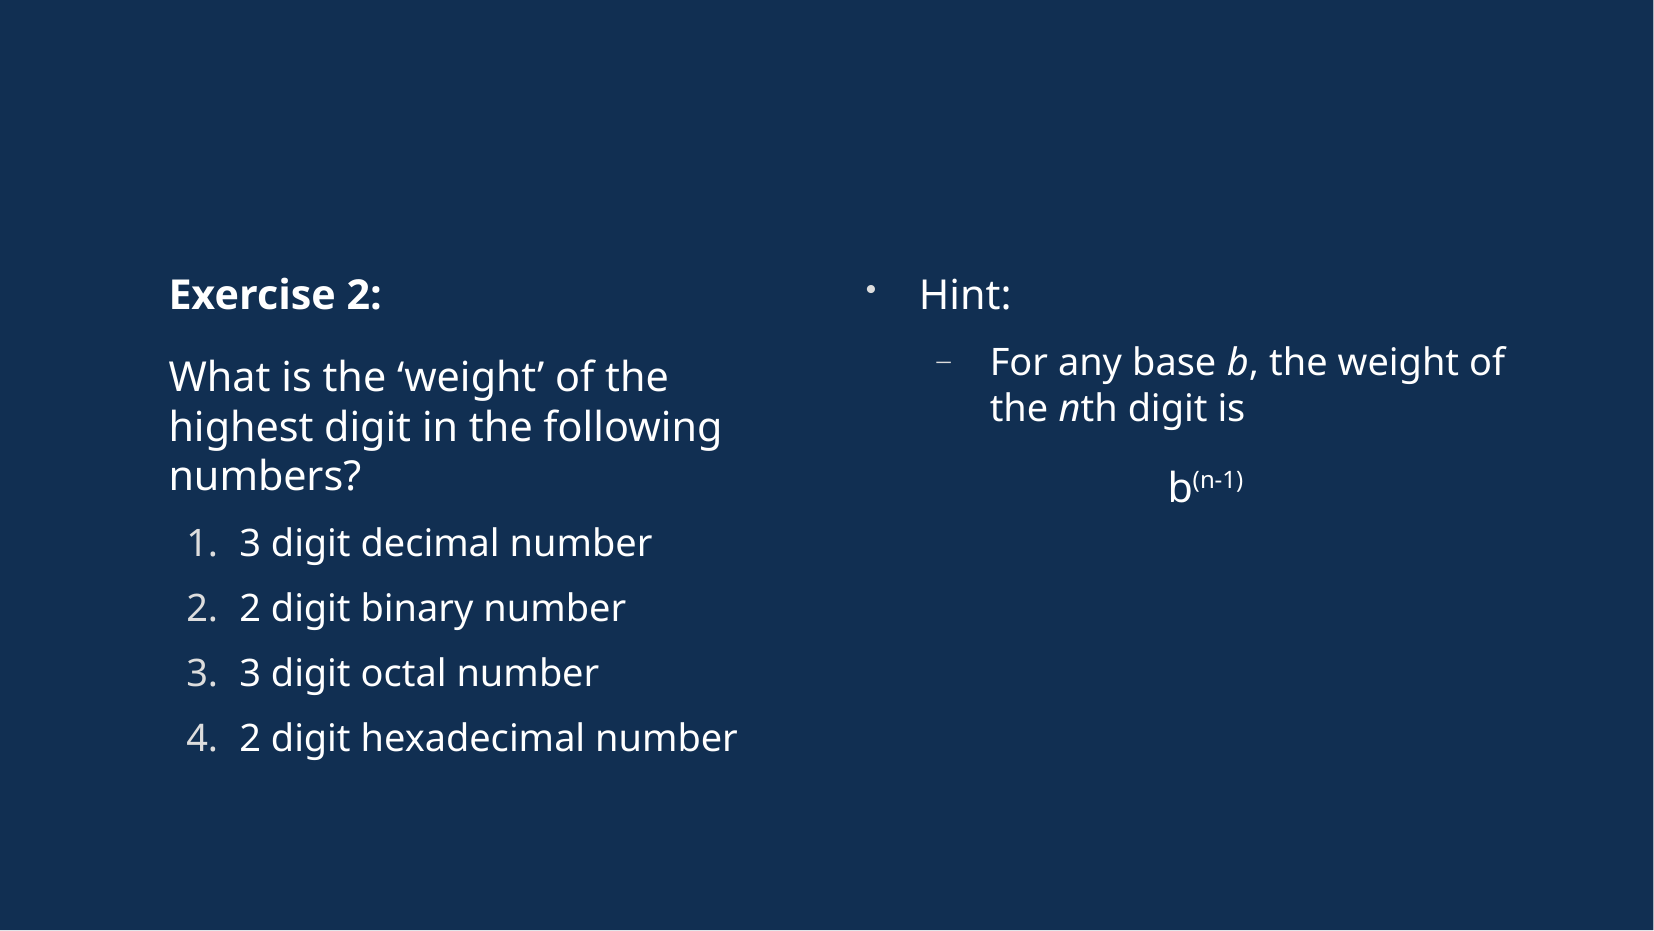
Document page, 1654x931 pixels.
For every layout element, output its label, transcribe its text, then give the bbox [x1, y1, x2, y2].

list Hint: For any base b, the weight of the nth digit is b(n-1) [848, 268, 1563, 806]
list Exercise 2: What is the ‘weight’ of the highest digit in the following numbers? 3 digit decimal number 2 digit binary number 3 digit octal number 2 digit hexadecimal number [97, 268, 813, 806]
